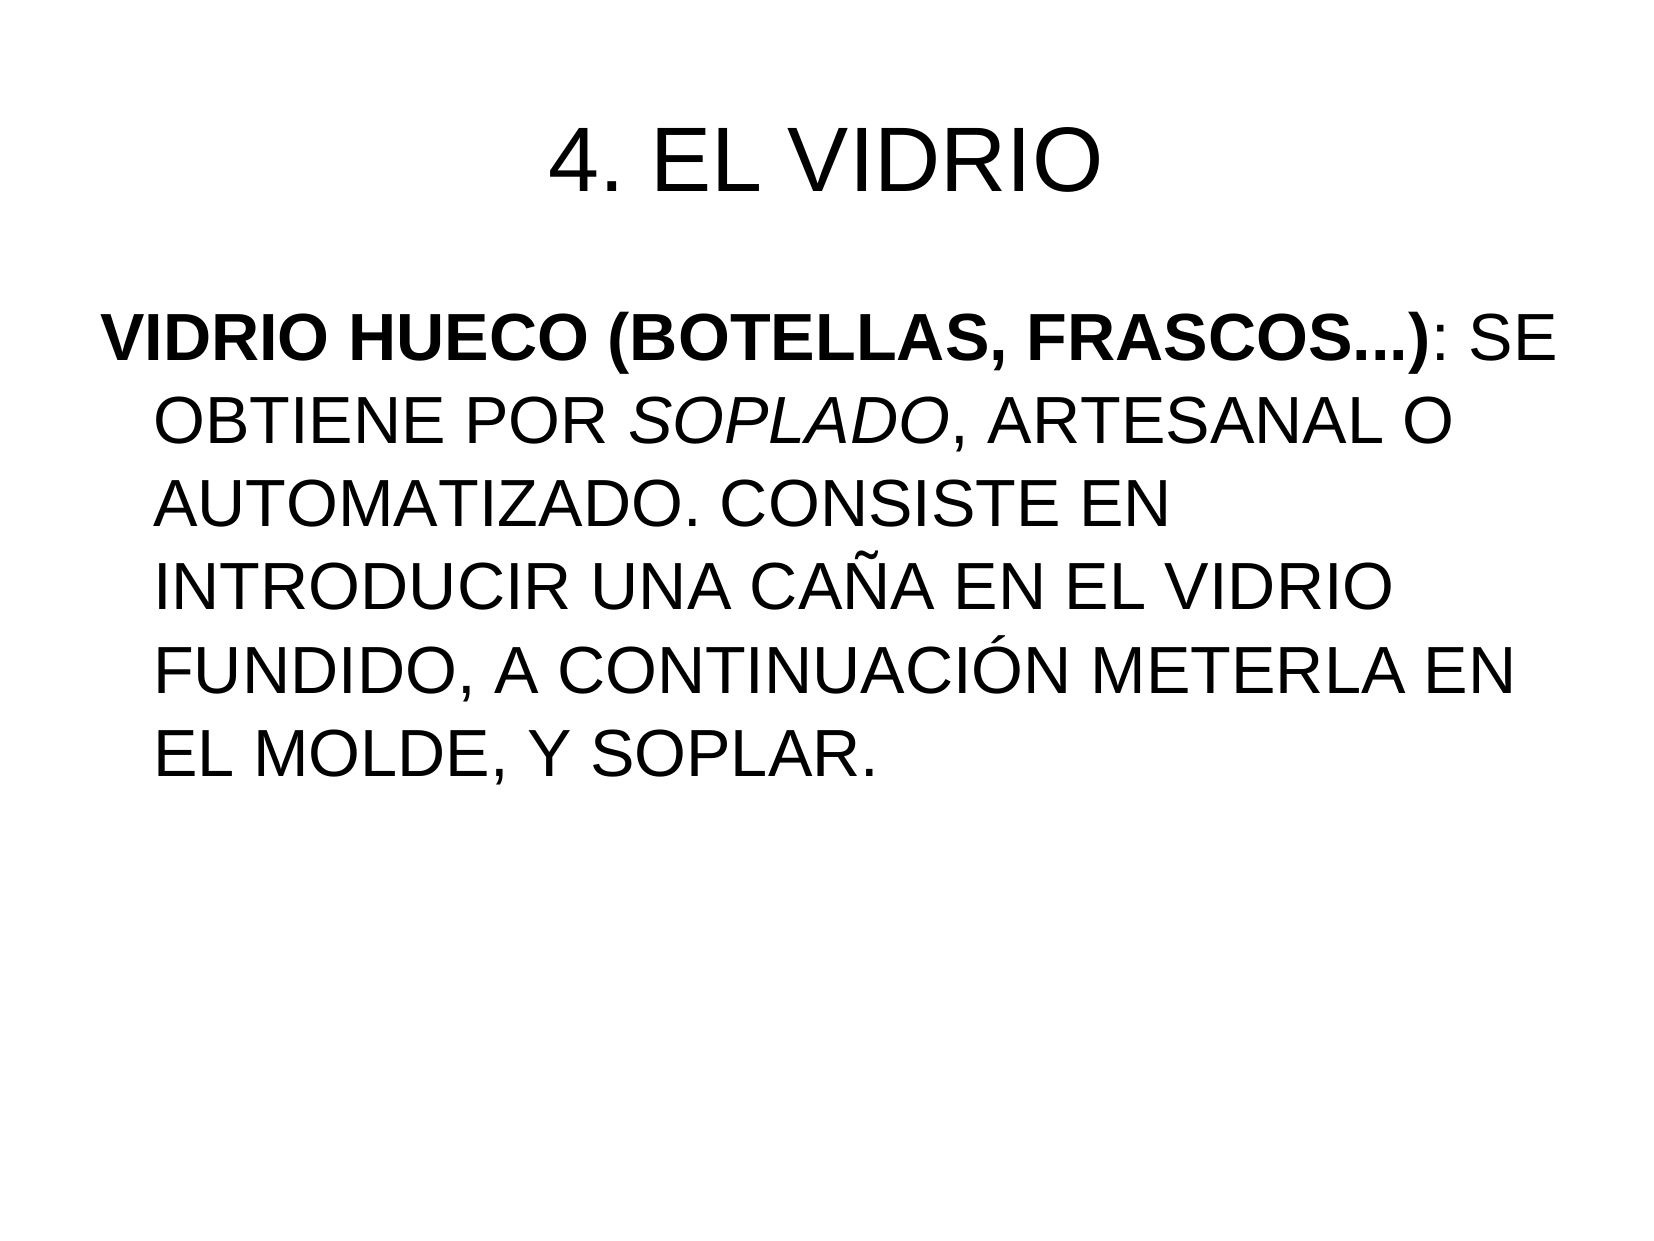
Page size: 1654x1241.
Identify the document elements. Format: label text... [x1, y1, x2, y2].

title 4. EL VIDRIO [82, 56, 1571, 249]
list VIDRIO HUECO (BOTELLAS, FRASCOS...): SE OBTIENE POR SOPLADO, ARTESANAL O AUTOMATIZADO. CONSISTE EN INTRODUCIR UNA CAÑA EN EL VIDRIO FUNDIDO, A CONTINUACIÓN METERLA EN EL MOLDE, Y SOPLAR. [82, 290, 1571, 1109]
